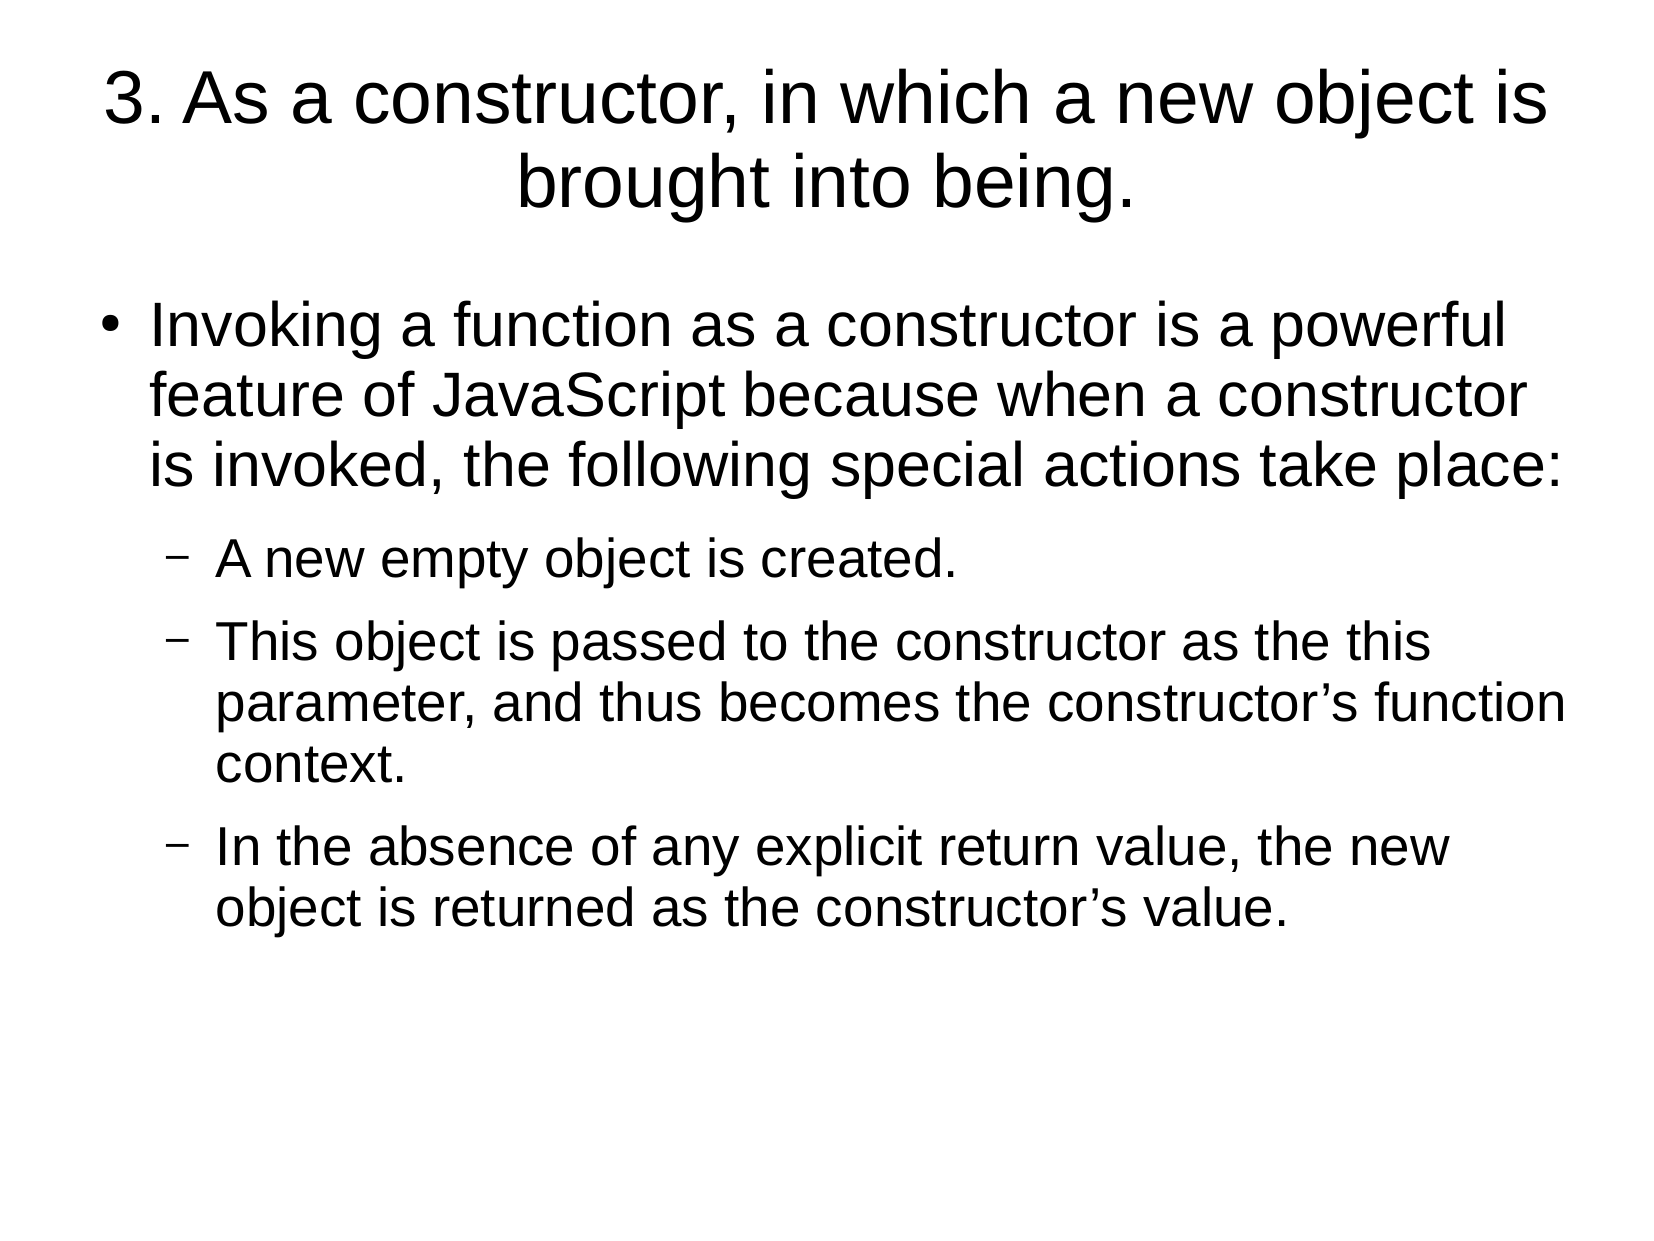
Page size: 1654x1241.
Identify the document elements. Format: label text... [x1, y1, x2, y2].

list Invoking a function as a constructor is a powerful feature of JavaScript because when a constructor is invoked, the following special actions take place: A new empty object is created. This object is passed to the constructor as the this parameter, and thus becomes the constructor’s function context. In the absence of any explicit return value, the new object is returned as the constructor’s value. [82, 290, 1571, 1010]
title 3. As a constructor, in which a new object is brought into being. [82, 55, 1571, 290]
